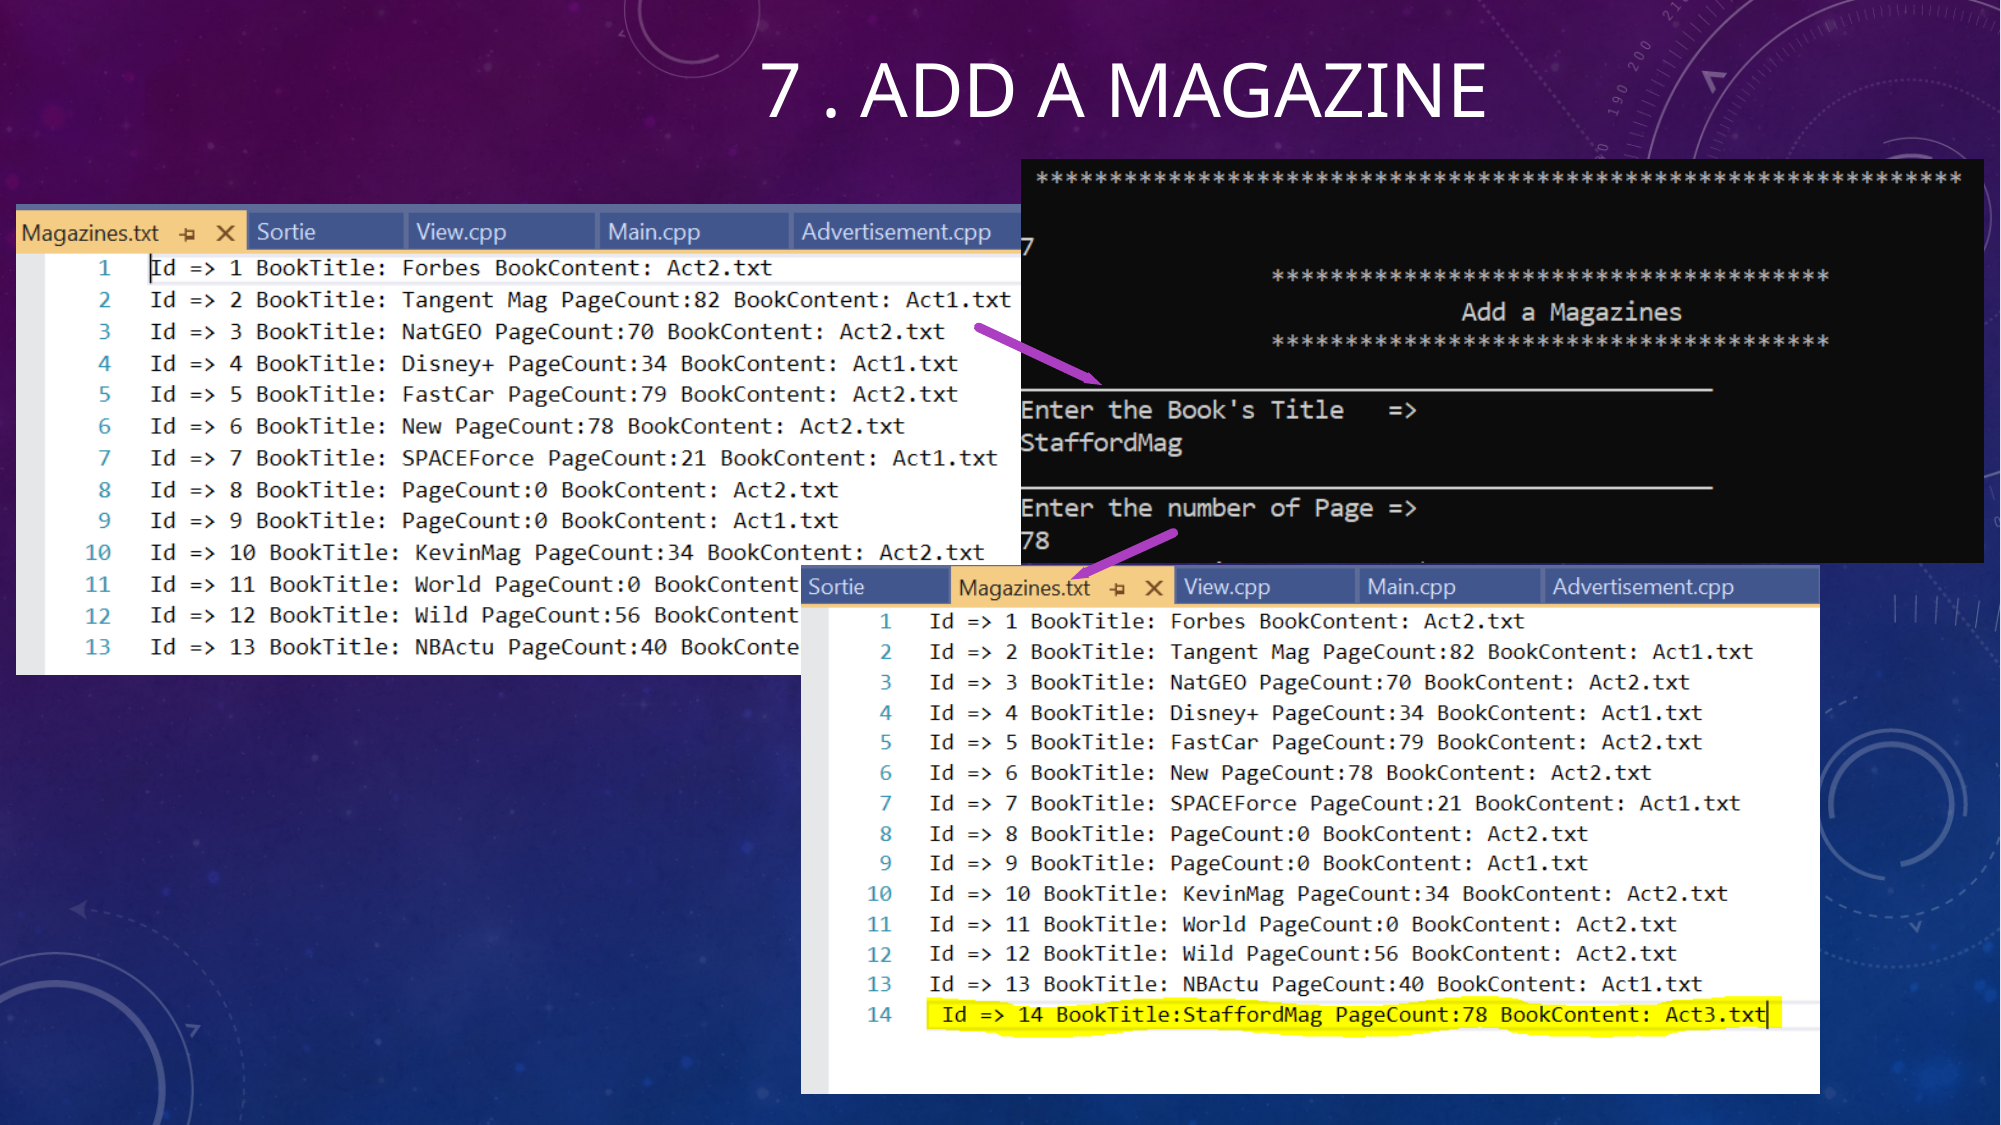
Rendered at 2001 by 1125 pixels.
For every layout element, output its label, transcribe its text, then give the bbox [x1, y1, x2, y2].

title 7 . Add a magazine [744, 18, 2000, 157]
picture [16, 159, 1984, 1094]
